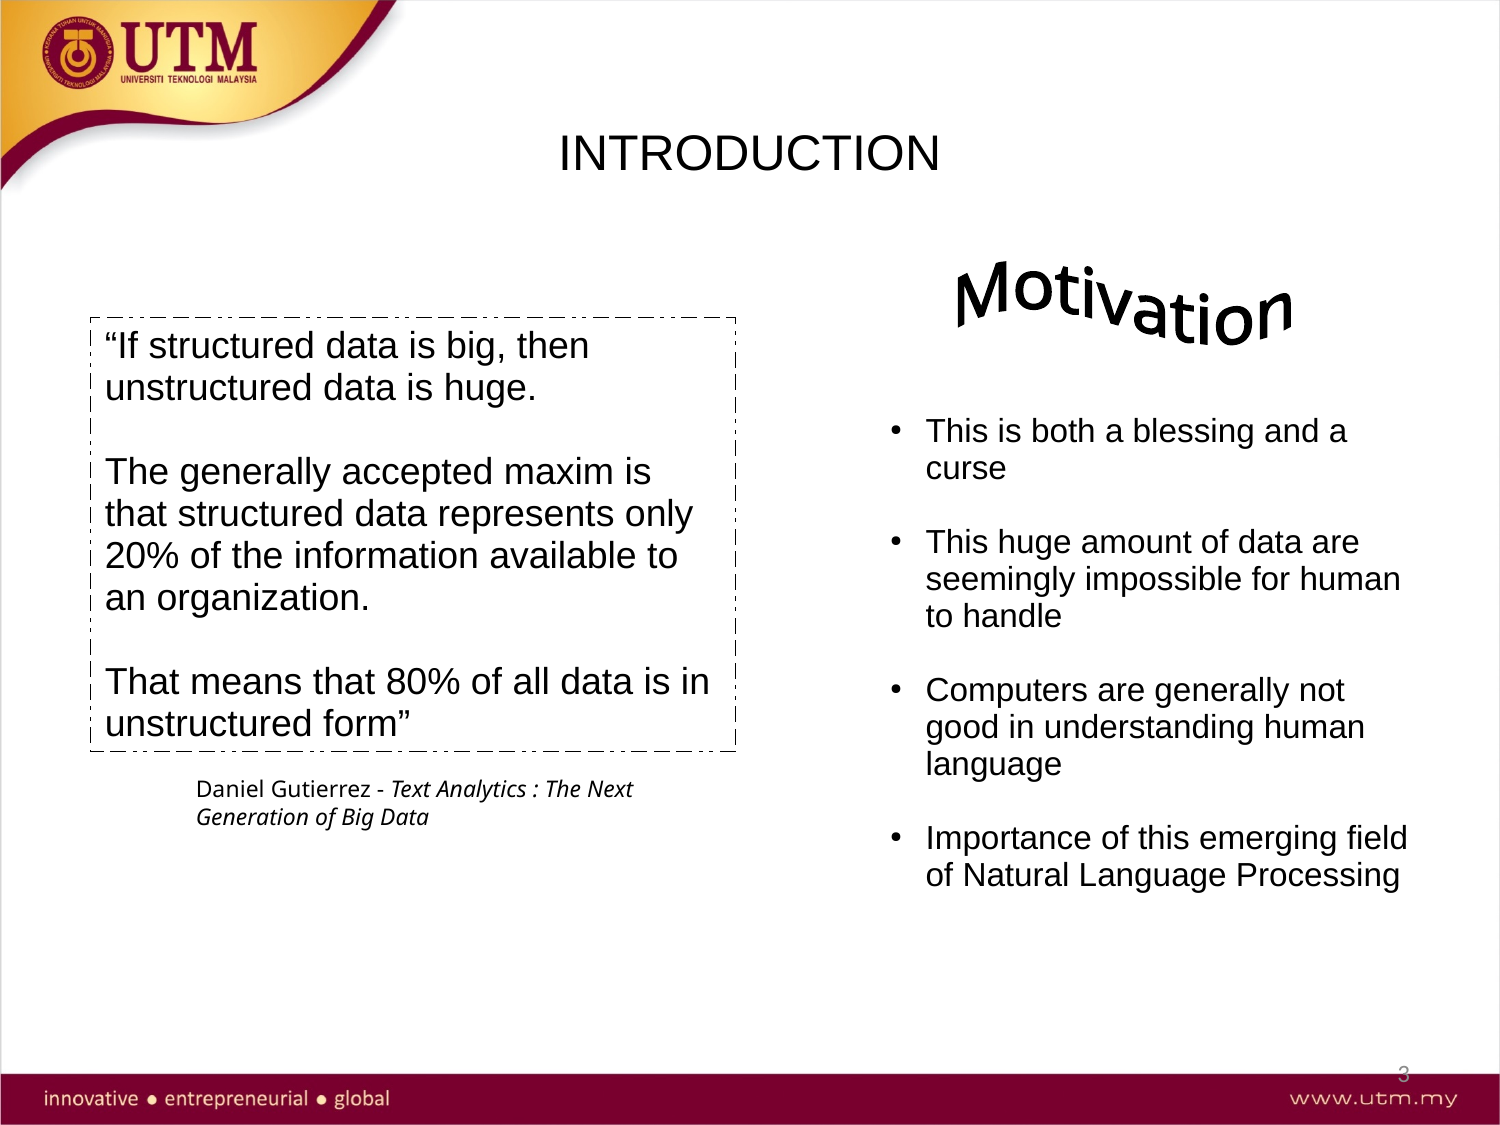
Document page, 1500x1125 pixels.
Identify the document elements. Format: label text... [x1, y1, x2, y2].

text_box Motivation [1216, 306, 1252, 345]
text_box Motivation [1134, 295, 1165, 338]
text_box Daniel Gutierrez - Text Analytics : The Next Generation of Big Data [181, 767, 750, 837]
text_box Motivation [1055, 267, 1079, 315]
text_box Motivation [1260, 293, 1291, 339]
text_box This is both a blessing and a curse This huge amount of data are seemingly impossible for human to handle Computers are generally not good in understanding human language Importance of this emerging field of Natural Language Processing [840, 404, 1426, 939]
text_box “If structured data is big, then unstructured data is huge. The generally accepted maxim is that structured data represents only 20% of the information available to an organization. That means that 80% of all data is in unstructured form” [90, 317, 736, 752]
picture [0, 0, 1500, 1125]
text_box Motivation [1097, 283, 1132, 325]
text_box Motivation [958, 262, 1006, 327]
text_box Motivation [1170, 295, 1194, 343]
text_box Motivation [1085, 279, 1092, 318]
text_box Motivation [1200, 307, 1207, 345]
text_box INTRODUCTION [194, 117, 1305, 188]
text_box Motivation [1016, 271, 1052, 310]
